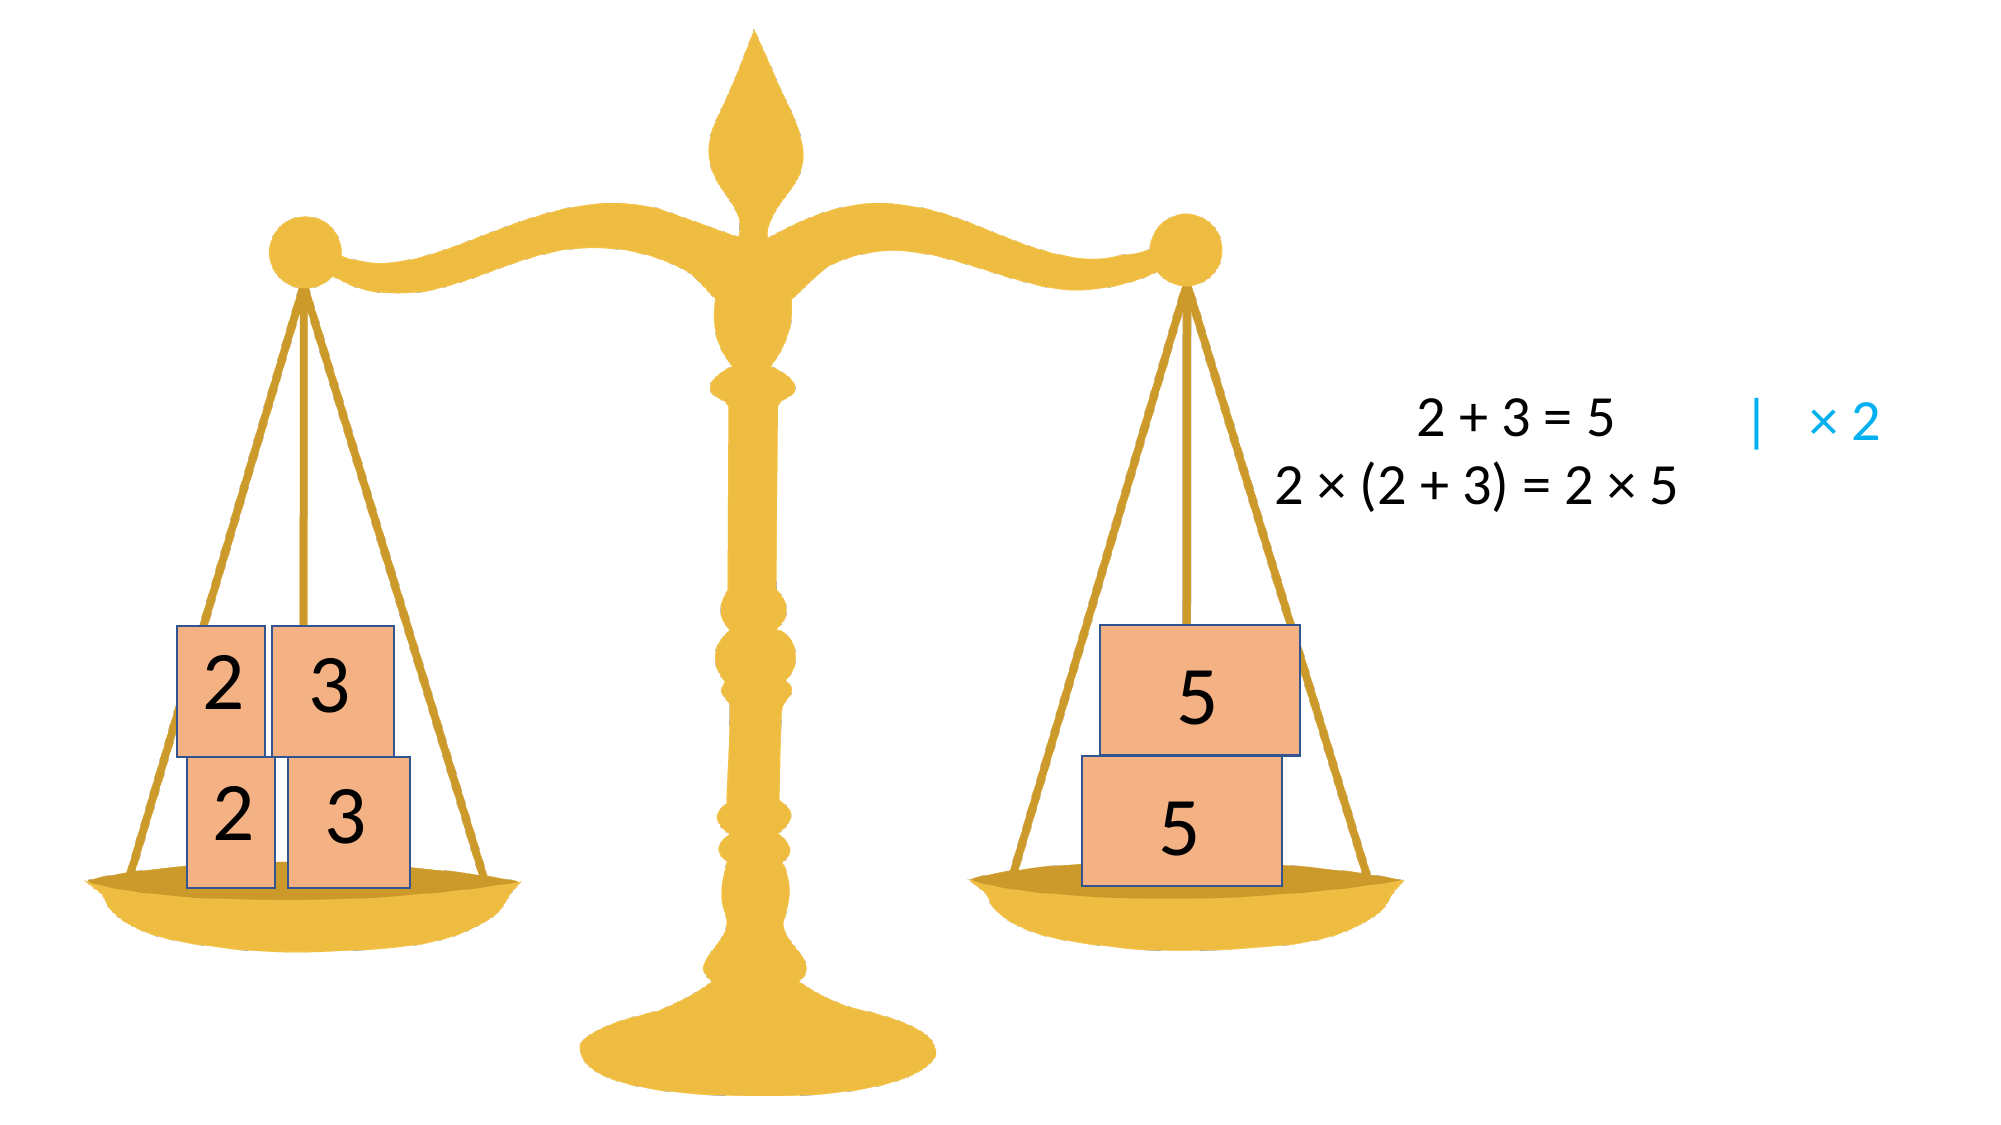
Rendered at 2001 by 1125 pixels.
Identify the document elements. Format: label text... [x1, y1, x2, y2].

text_box 2 + 3 = 5 [1401, 370, 1665, 438]
text_box 5 [1143, 764, 1217, 880]
text_box [1081, 624, 1301, 887]
text_box 2 [187, 618, 261, 734]
text_box 3 [293, 621, 367, 737]
text_box 3 [309, 758, 383, 868]
text_box 2 [197, 749, 271, 865]
text_box 5 [1161, 633, 1235, 749]
text_box 2 × (2 + 3) = 2 × 5 [1260, 438, 1746, 594]
text_box | × 2 [1728, 375, 1920, 460]
picture [84, 29, 1404, 1096]
text_box [177, 626, 411, 889]
